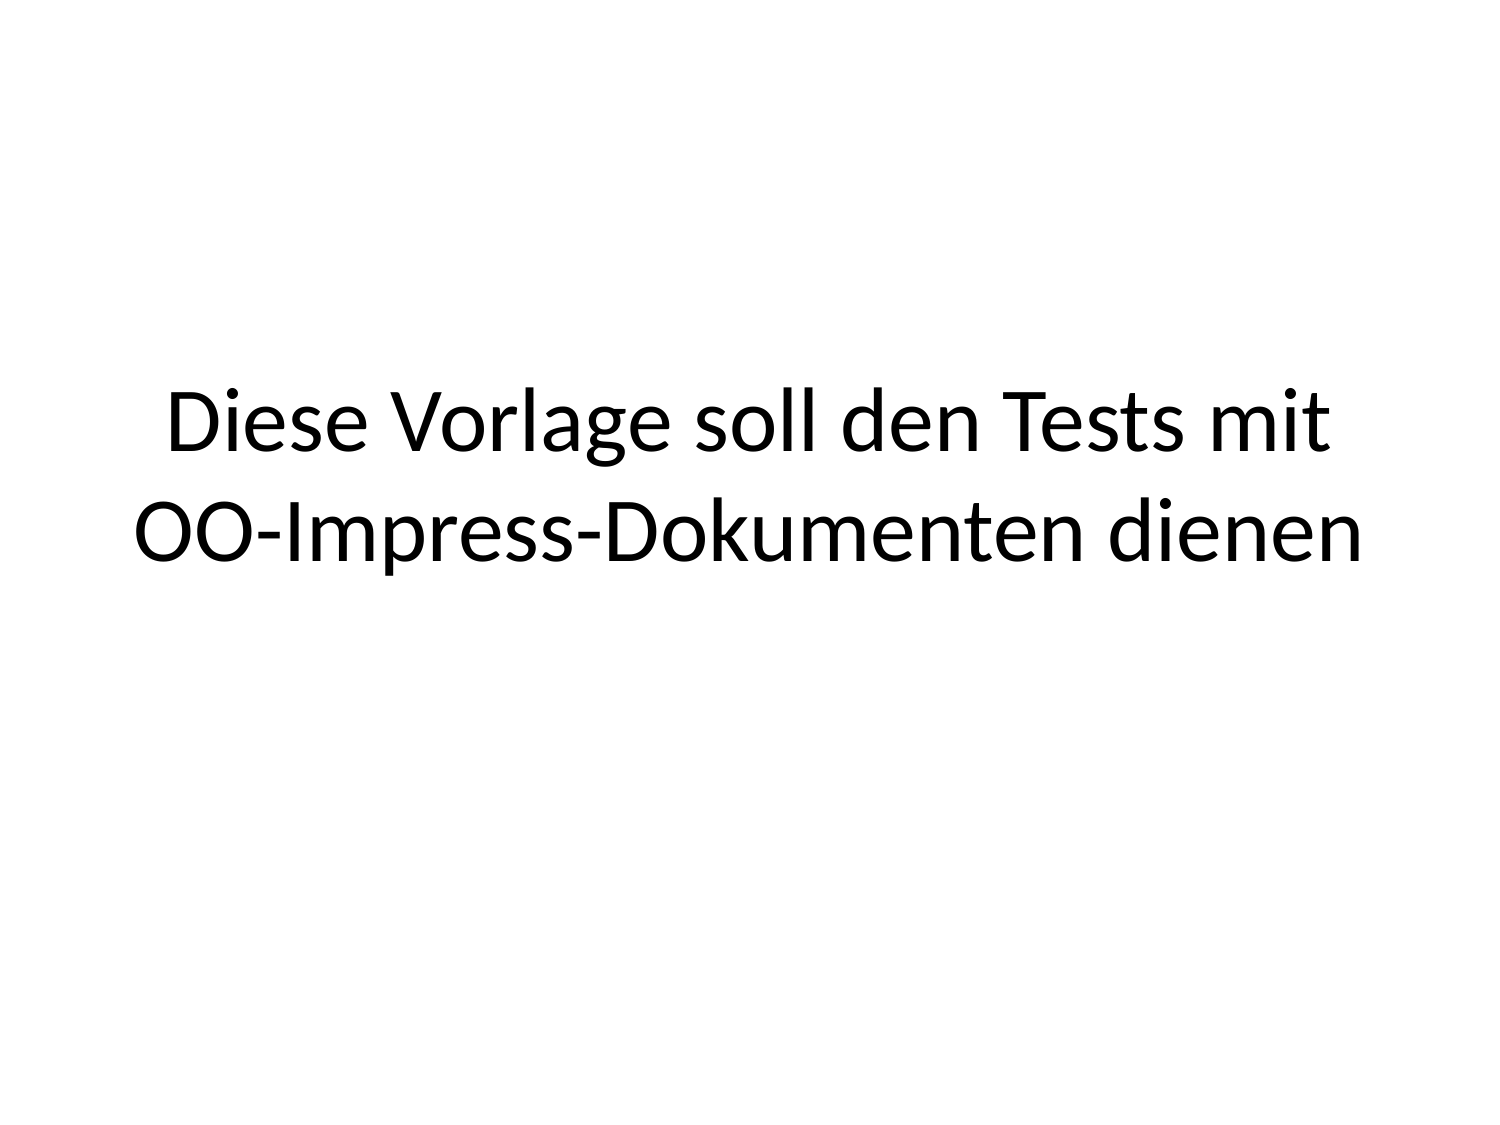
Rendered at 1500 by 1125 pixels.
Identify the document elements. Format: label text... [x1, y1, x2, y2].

title Diese Vorlage soll den Tests mit OO-Impress-Dokumenten dienen [112, 349, 1388, 591]
